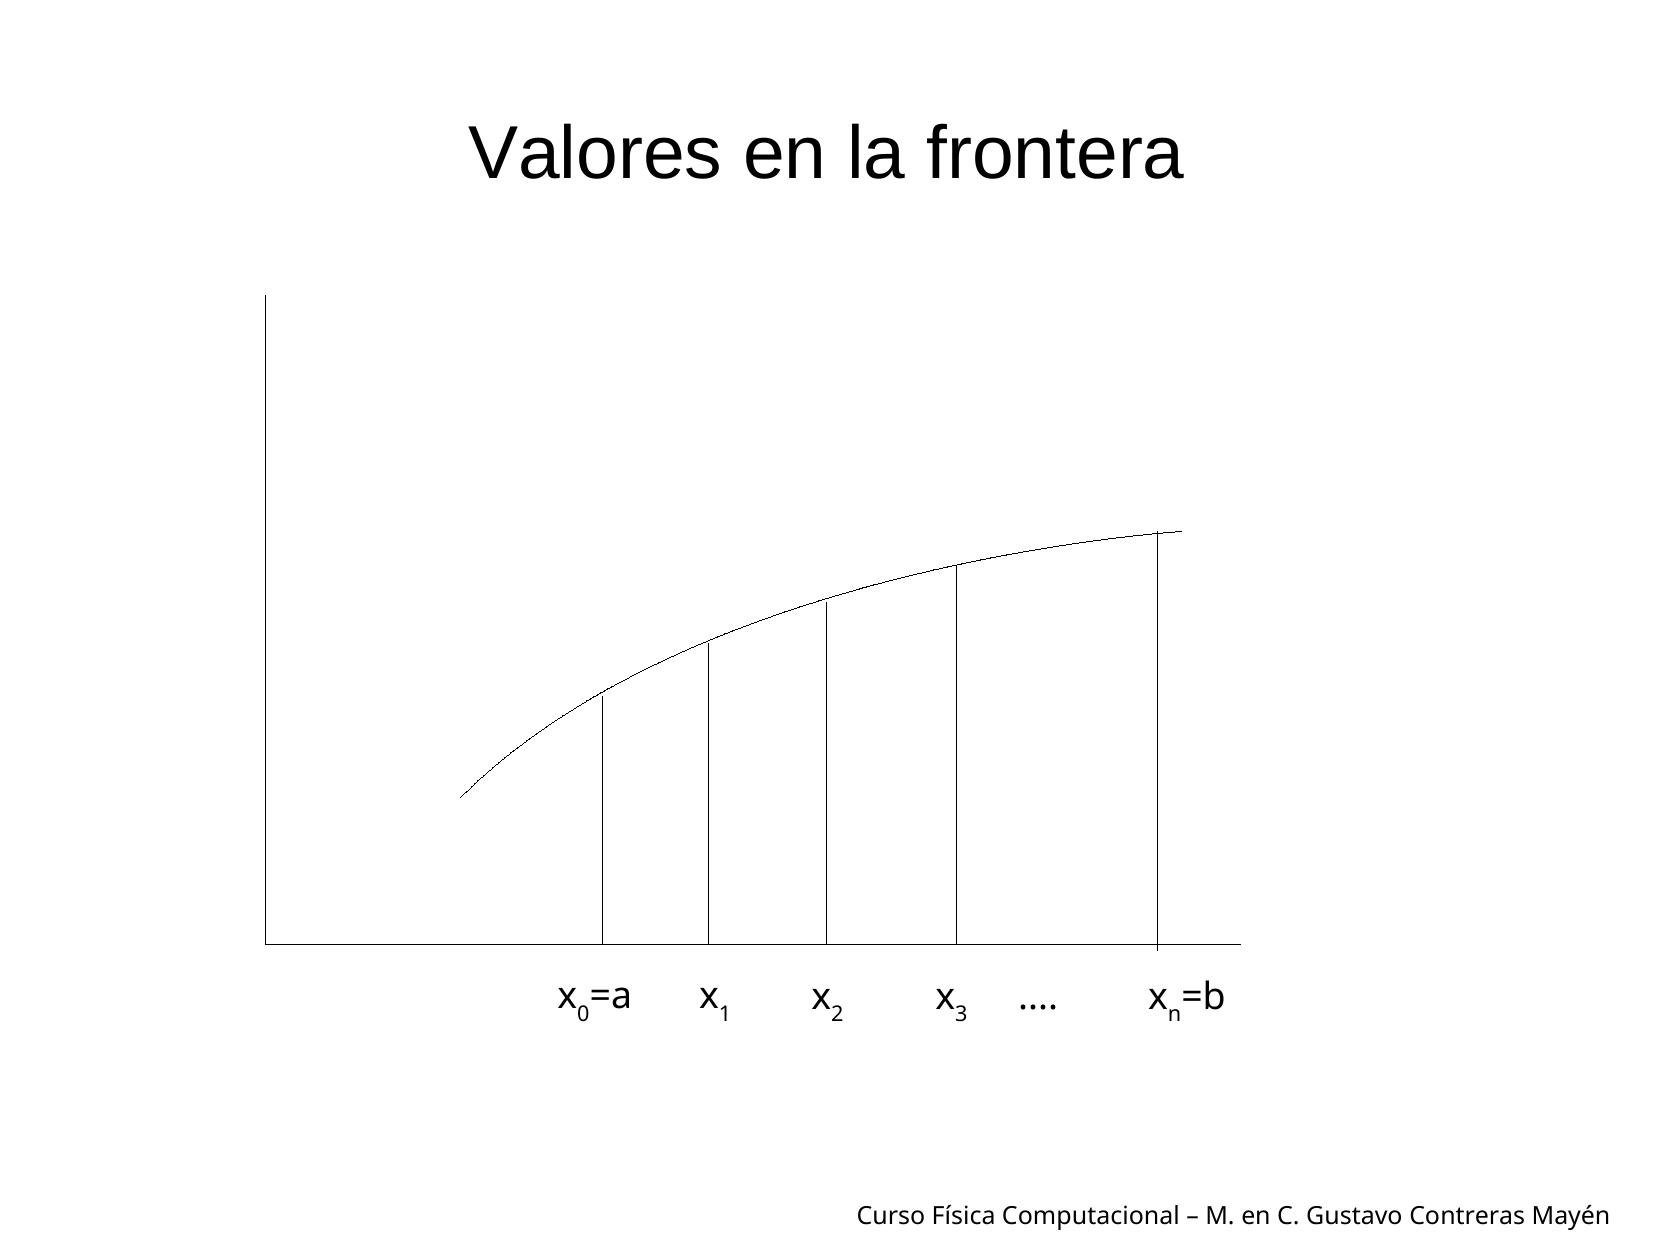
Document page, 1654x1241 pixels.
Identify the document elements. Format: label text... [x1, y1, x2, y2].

text_box .... [1003, 961, 1071, 1020]
text_box x3 [920, 961, 981, 1028]
text_box x0=a [542, 961, 640, 1028]
text_box x2 [796, 961, 857, 1028]
text_box xn=b [1133, 961, 1233, 1028]
text_box x1 [684, 961, 744, 1028]
title Valores en la frontera [82, 49, 1571, 257]
